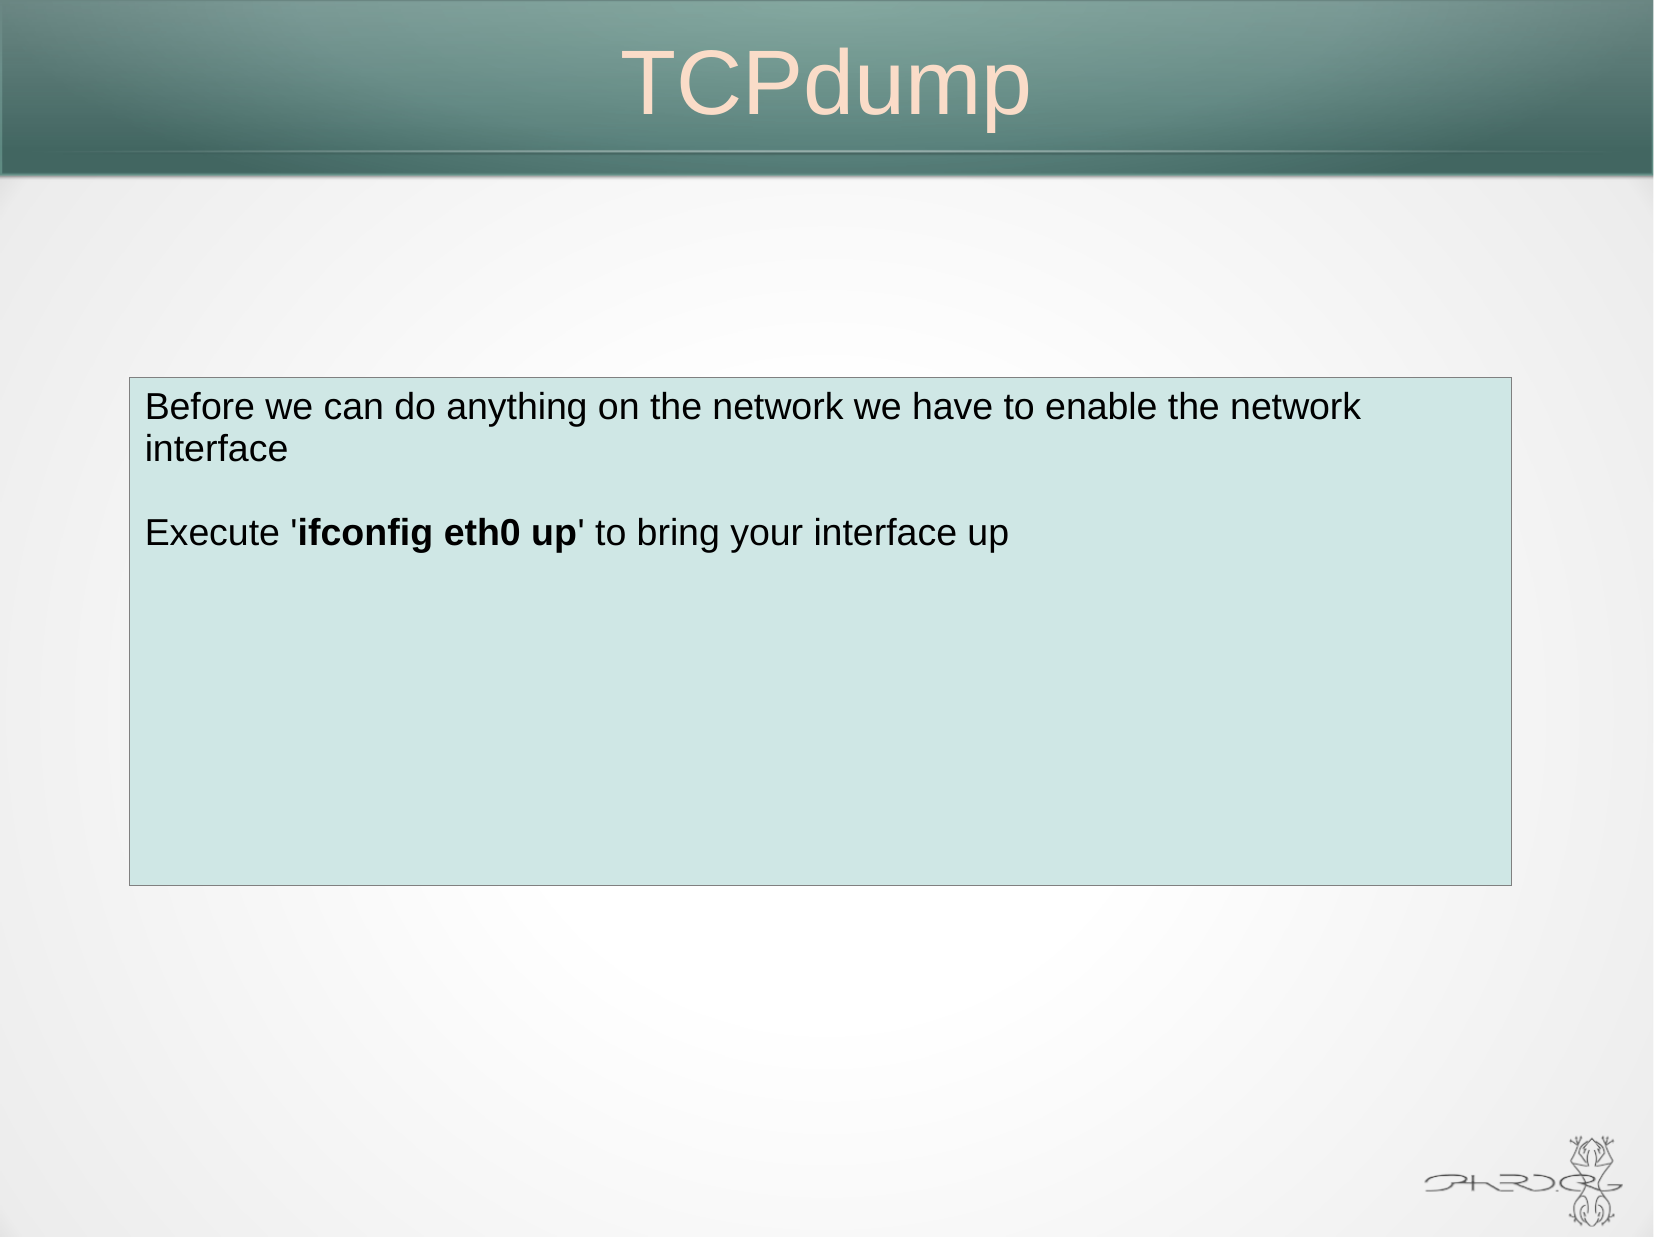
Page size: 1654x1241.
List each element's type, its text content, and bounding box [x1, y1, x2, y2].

title [82, 11, 1571, 154]
text_box Before we can do anything on the network we have to enable the network interface Execute 'ifconfig eth0 up' to bring your interface up [129, 377, 1512, 886]
picture [0, 0, 1654, 1237]
